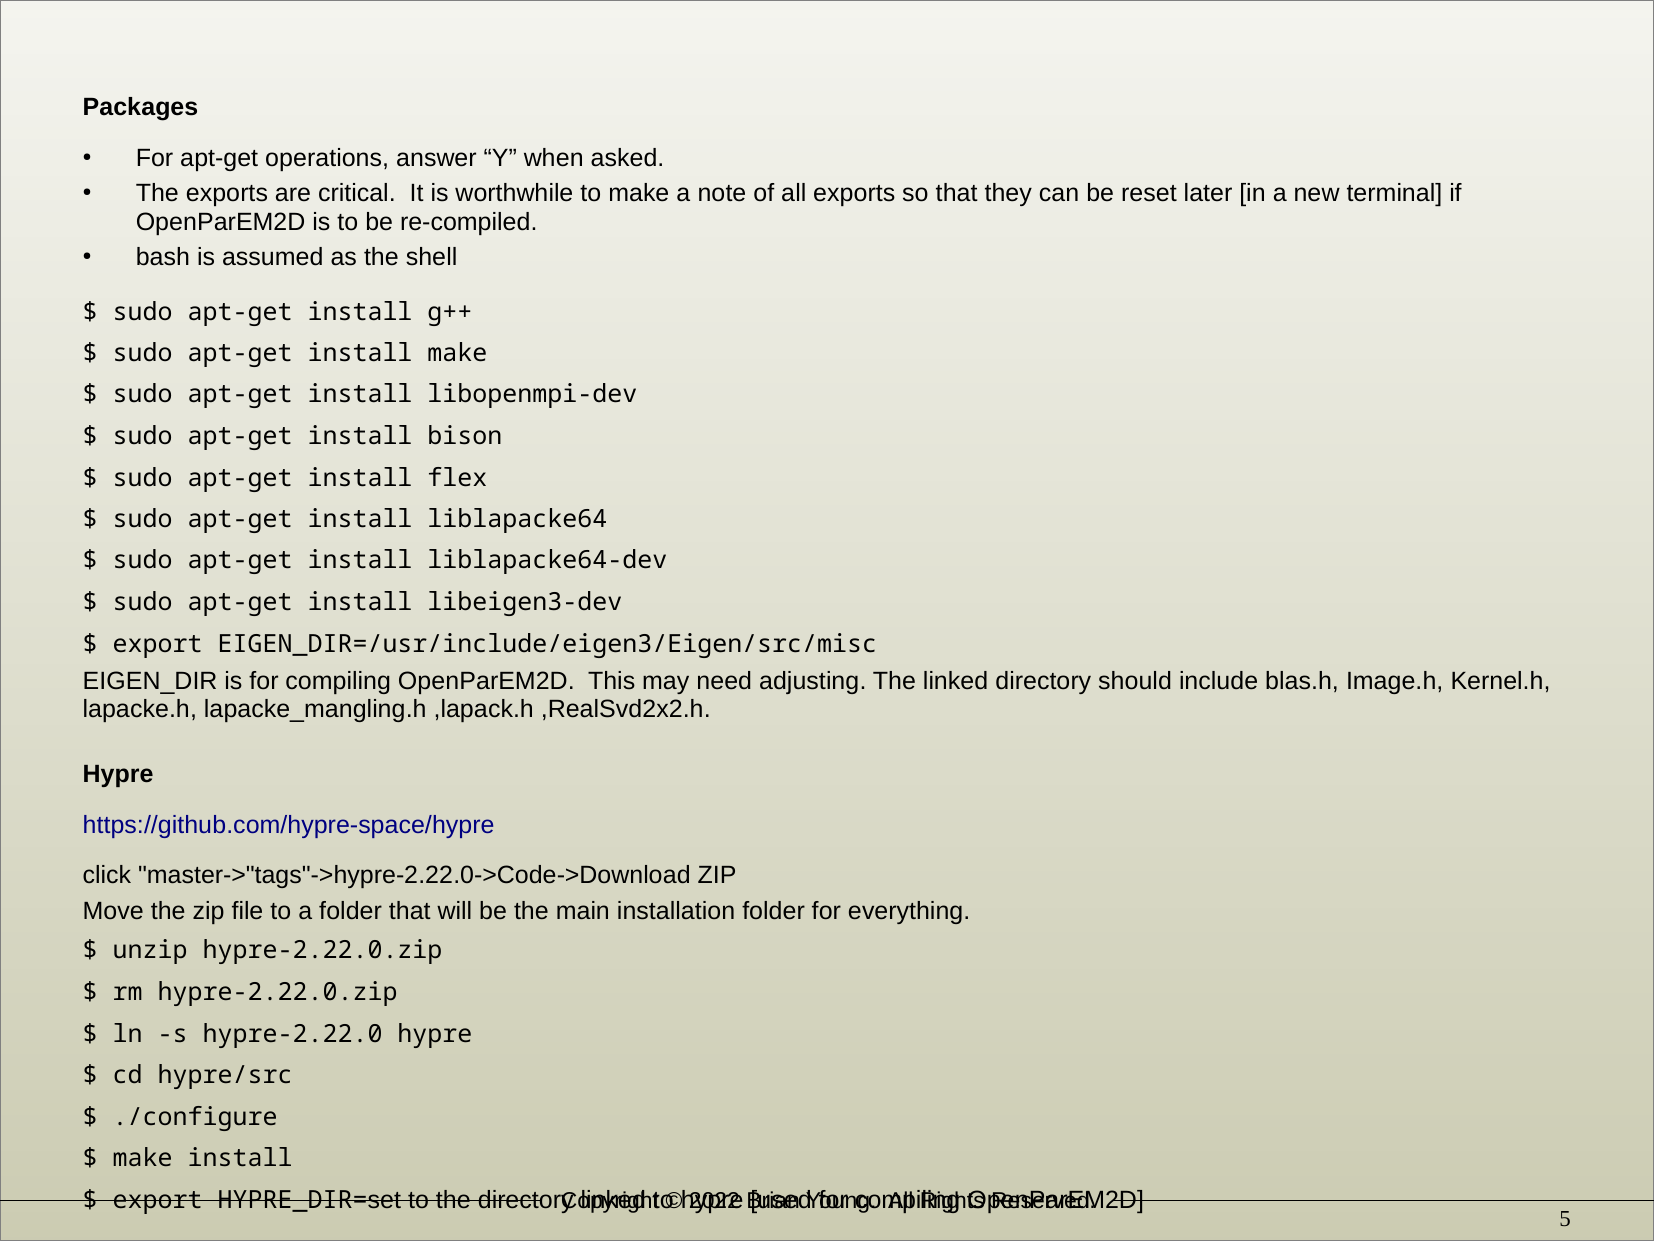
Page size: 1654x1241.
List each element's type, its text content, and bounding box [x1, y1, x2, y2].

list Packages For apt-get operations, answer “Y” when asked. The exports are critical. It is worthwhile to make a note of all exports so that they can be reset later [in a new terminal] if OpenParEM2D is to be re-compiled. bash is assumed as the shell $ sudo apt-get install g++ $ sudo apt-get install make $ sudo apt-get install libopenmpi-dev $ sudo apt-get install bison $ sudo apt-get install flex $ sudo apt-get install liblapacke64 $ sudo apt-get install liblapacke64-dev $ sudo apt-get install libeigen3-dev $ export EIGEN_DIR=/usr/include/eigen3/Eigen/src/misc EIGEN_DIR is for compiling OpenParEM2D. This may need adjusting. The linked directory should include blas.h, Image.h, Kernel.h, lapacke.h, lapacke_mangling.h ,lapack.h ,RealSvd2x2.h. Hypre https://github.com/hypre-space/hypre click "master->"tags"->hypre-2.22.0->Code->Download ZIP Move the zip file to a folder that will be the main installation folder for everything. $ unzip hypre-2.22.0.zip $ rm hypre-2.22.0.zip $ ln -s hypre-2.22.0 hypre $ cd hypre/src $ ./configure $ make install $ export HYPRE_DIR=set to the directory linked to hypre [used for compiling OpenParEM2D] [82, 93, 1571, 1137]
